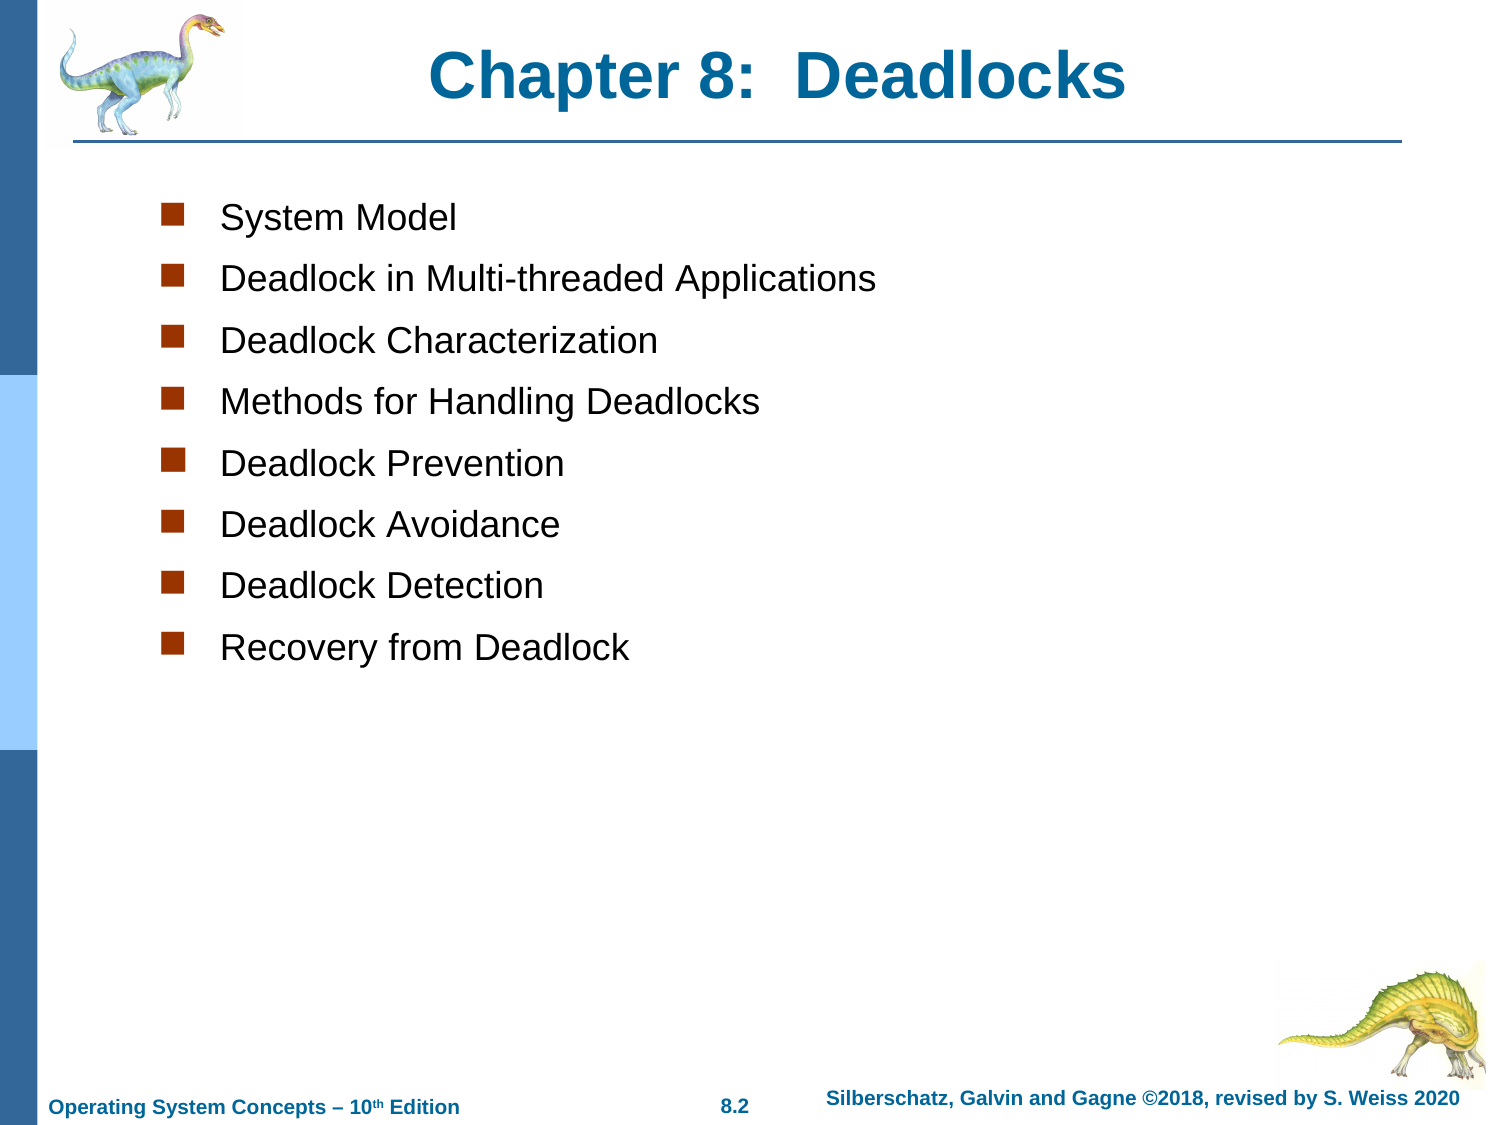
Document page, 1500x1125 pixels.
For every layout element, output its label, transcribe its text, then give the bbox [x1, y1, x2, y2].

picture [1275, 959, 1486, 1095]
list System Model Deadlock in Multi-threaded Applications Deadlock Characterization Methods for Handling Deadlocks Deadlock Prevention Deadlock Avoidance Deadlock Detection Recovery from Deadlock [148, 185, 1394, 929]
title Chapter 8: Deadlocks [132, 24, 1426, 120]
picture [46, 0, 243, 149]
